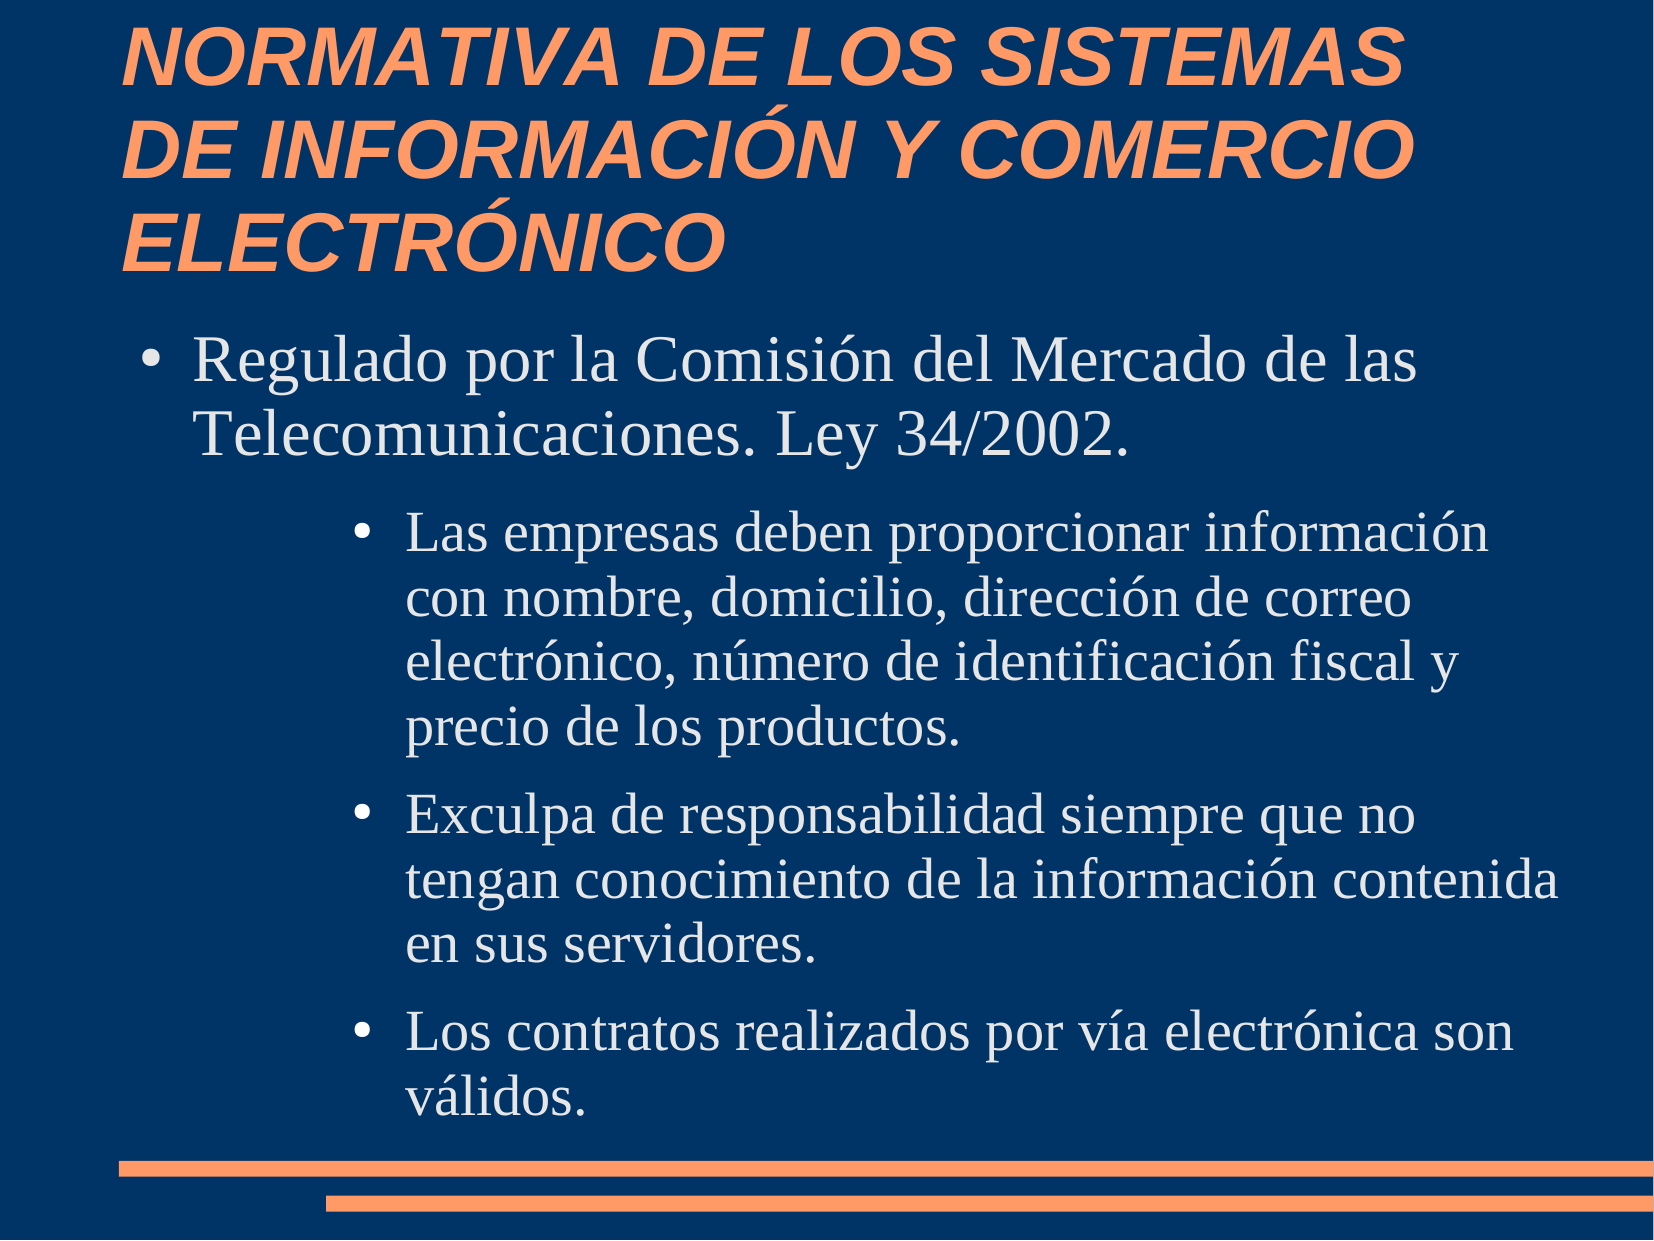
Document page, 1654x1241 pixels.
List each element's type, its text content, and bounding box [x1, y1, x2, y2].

list Regulado por la Comisión del Mercado de las Telecomunicaciones. Ley 34/2002. Las empresas deben proporcionar información con nombre, domicilio, dirección de correo electrónico, número de identificación fiscal y precio de los productos. Exculpa de responsabilidad siempre que no tengan conocimiento de la información contenida en sus servidores. Los contratos realizados por vía electrónica son válidos. [121, 322, 1561, 1128]
title NORMATIVA DE LOS SISTEMAS DE INFORMACIÓN Y COMERCIO ELECTRÓNICO [121, 10, 1534, 290]
